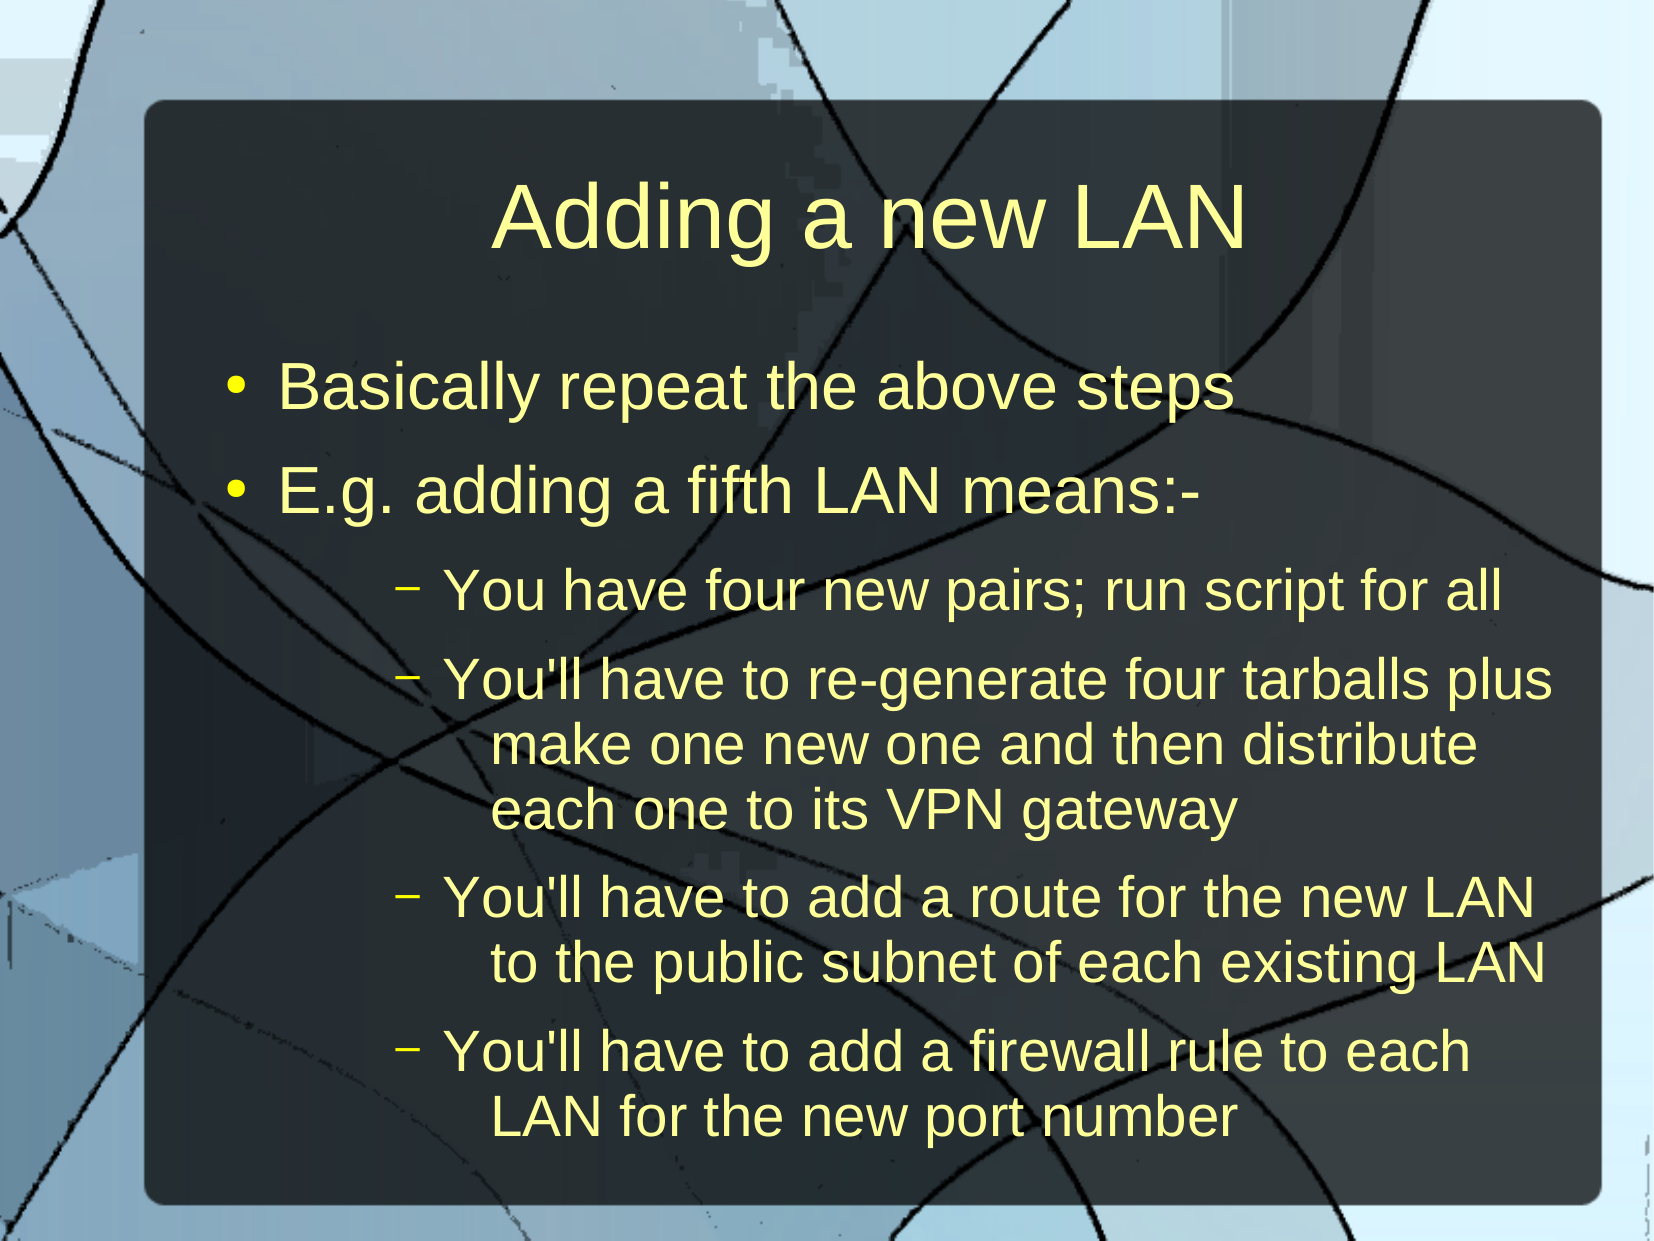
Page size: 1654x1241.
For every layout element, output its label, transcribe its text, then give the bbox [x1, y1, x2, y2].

list Basically repeat the above steps E.g. adding a fifth LAN means:- You have four new pairs; run script for all You'll have to re-generate four tarballs plus make one new one and then distribute each one to its VPN gateway You'll have to add a route for the new LAN to the public subnet of each existing LAN You'll have to add a firewall rule to each LAN for the new port number [206, 349, 1571, 1149]
title Adding a new LAN [159, 108, 1583, 325]
picture [0, 0, 1654, 1241]
